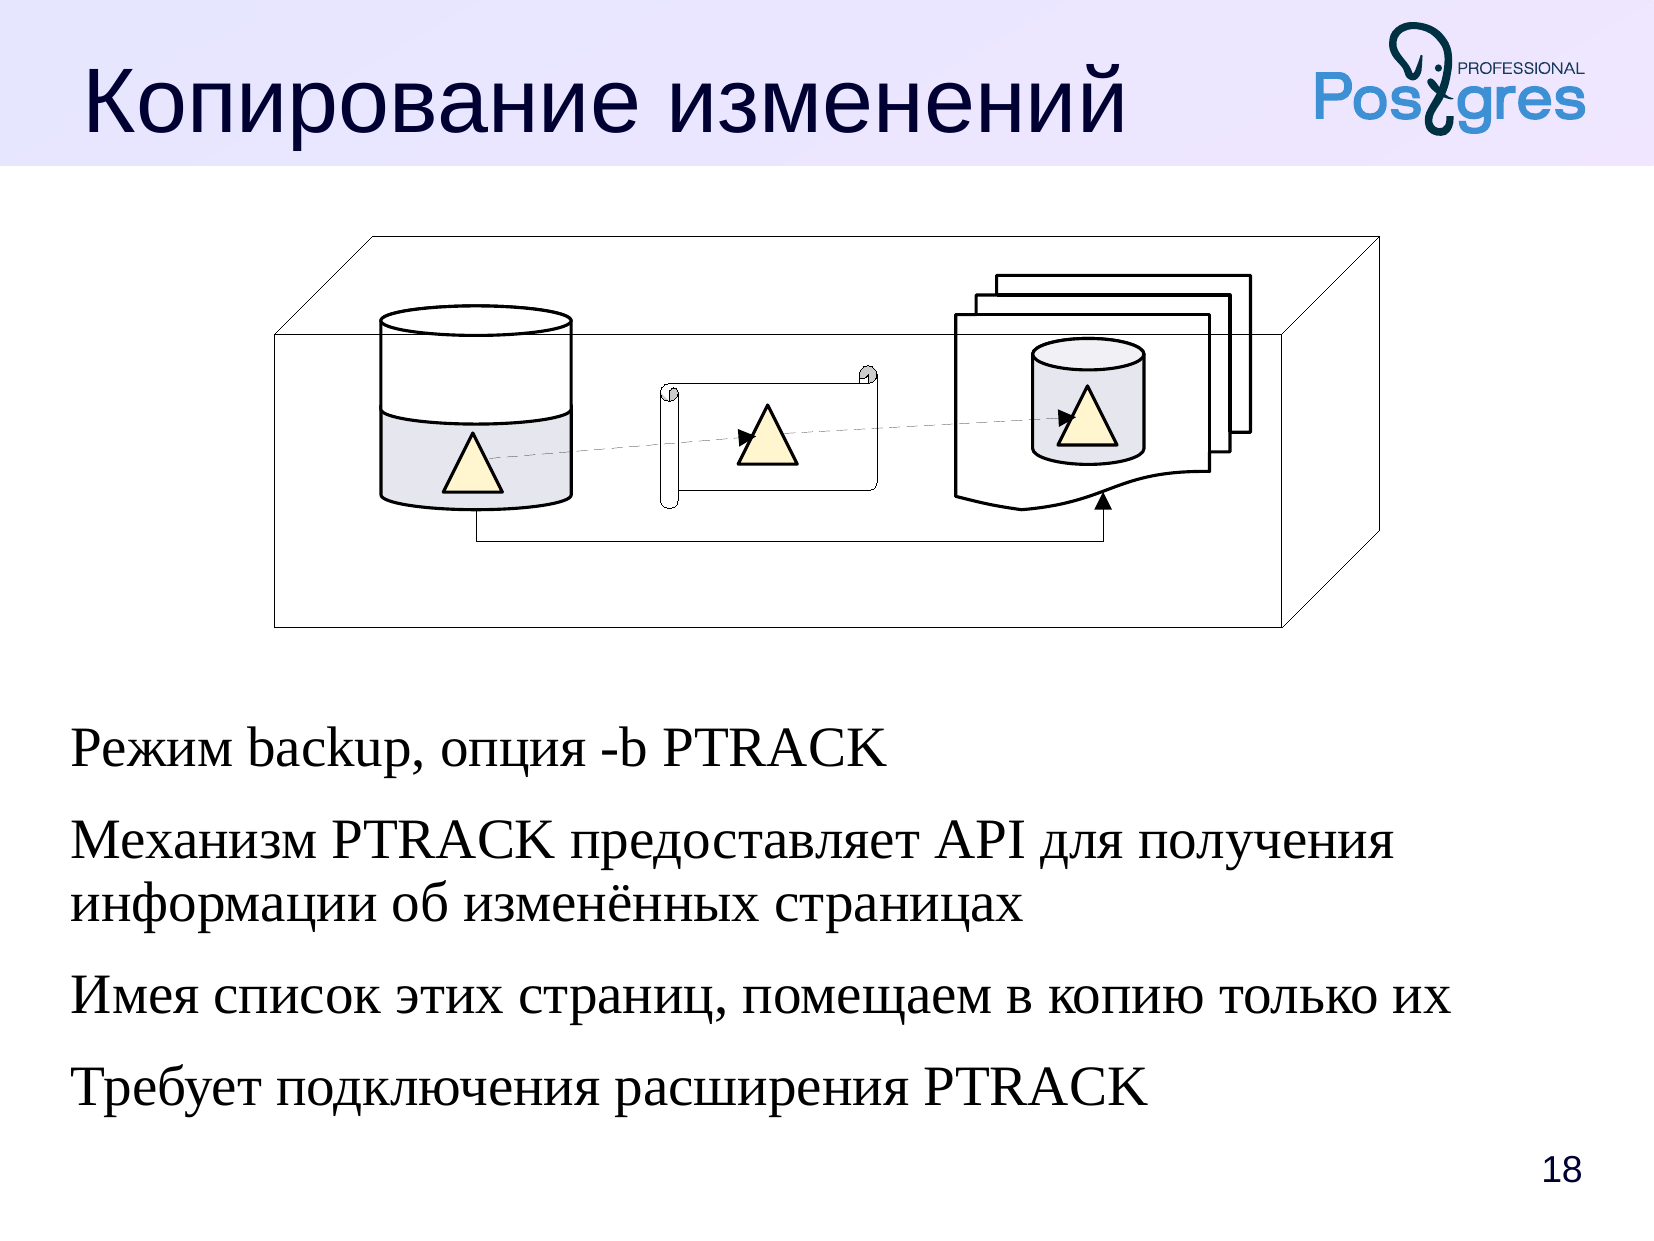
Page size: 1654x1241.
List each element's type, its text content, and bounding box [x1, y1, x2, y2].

list Режим backup, опция -b PTRACK Механизм PTRACK предоставляет API для получения информации об изменённых страницах Имея список этих страниц, помещаем в копию только их Требует подключения расширения PTRACK [70, 715, 1583, 1122]
title Копирование изменений [82, 49, 1252, 153]
text_box [274, 236, 1380, 628]
